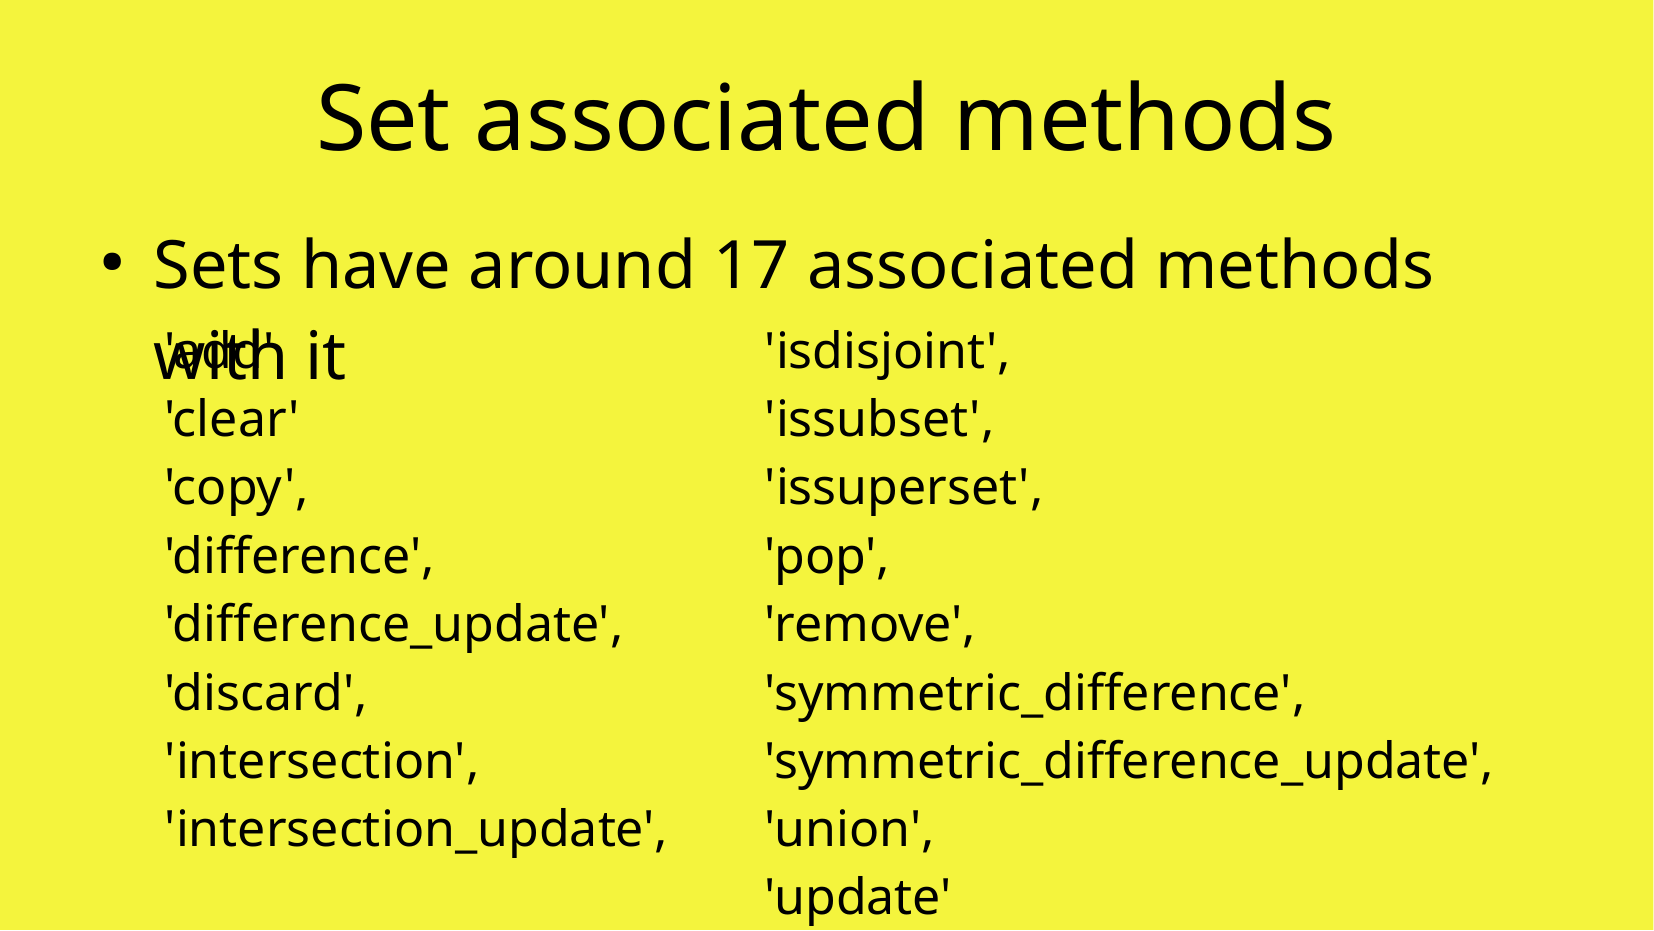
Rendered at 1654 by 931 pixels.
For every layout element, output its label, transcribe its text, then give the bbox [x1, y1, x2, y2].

list Sets have around 17 associated methods with it [82, 217, 1571, 758]
text_box 'add' 'clear' 'copy', 'difference', 'difference_update', 'discard', 'intersection', 'intersection_update', [150, 307, 750, 863]
title Set associated methods [82, 37, 1571, 193]
text_box 'isdisjoint', 'issubset', 'issuperset', 'pop', 'remove', 'symmetric_difference', 'symmetric_difference_update', 'union', 'update' [750, 307, 1571, 863]
